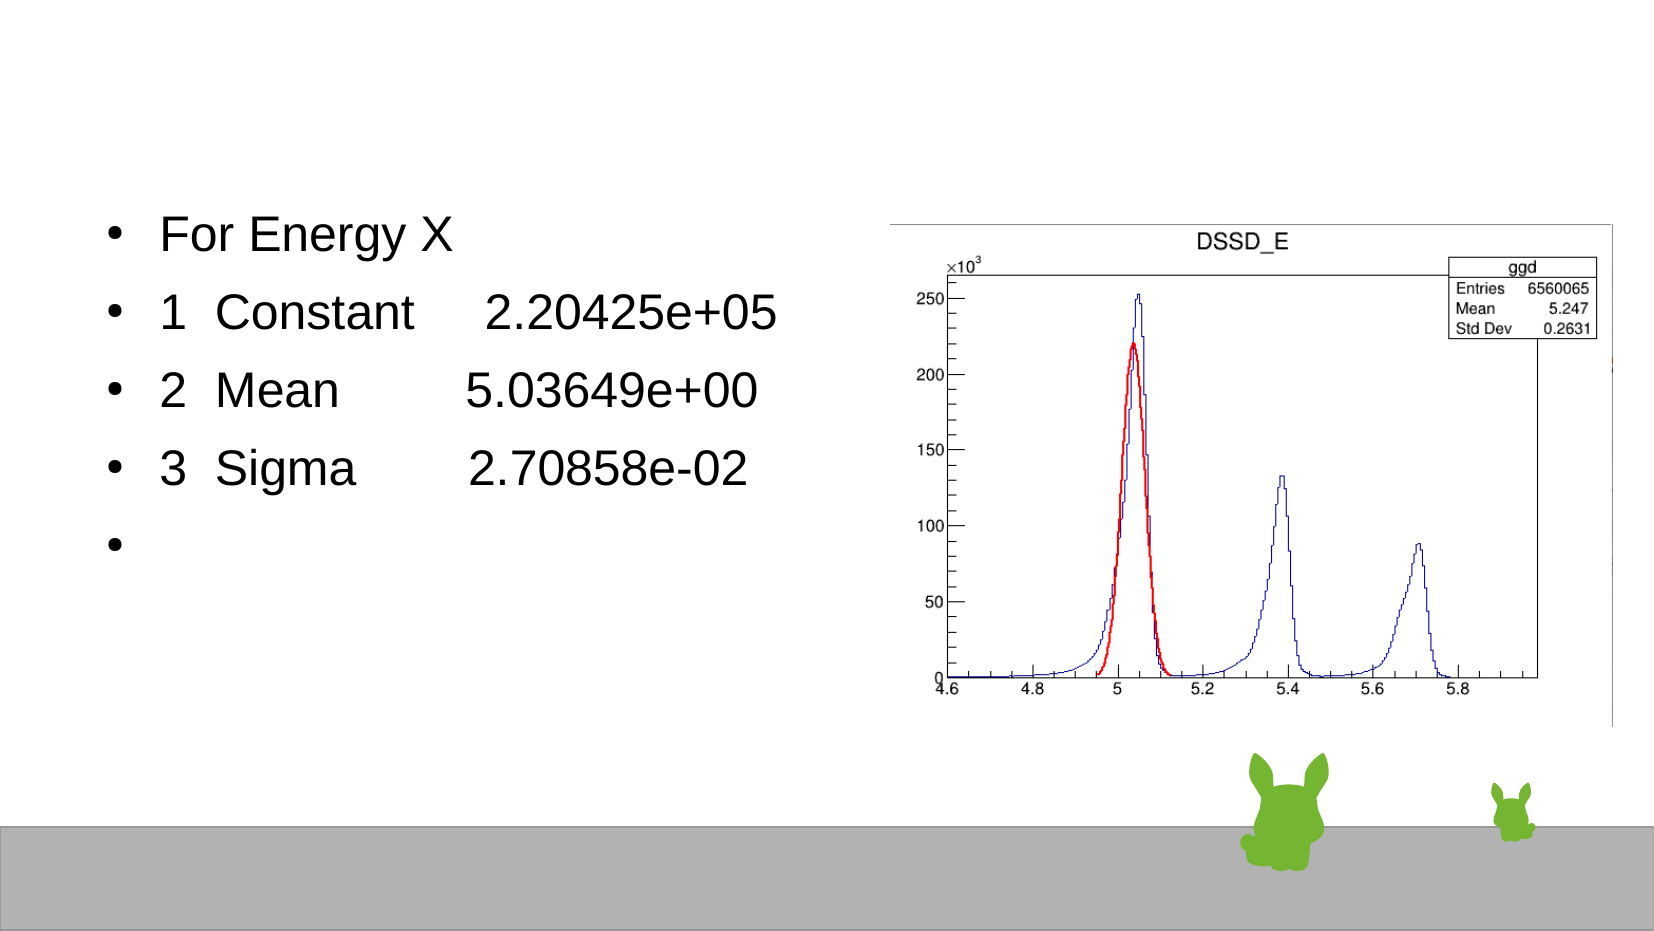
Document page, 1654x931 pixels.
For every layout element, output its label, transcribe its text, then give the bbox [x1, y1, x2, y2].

list For Energy X 1 Constant 2.20425e+05 2 Mean 5.03649e+00 3 Sigma 2.70858e-02 [88, 206, 809, 739]
picture [890, 224, 1613, 727]
